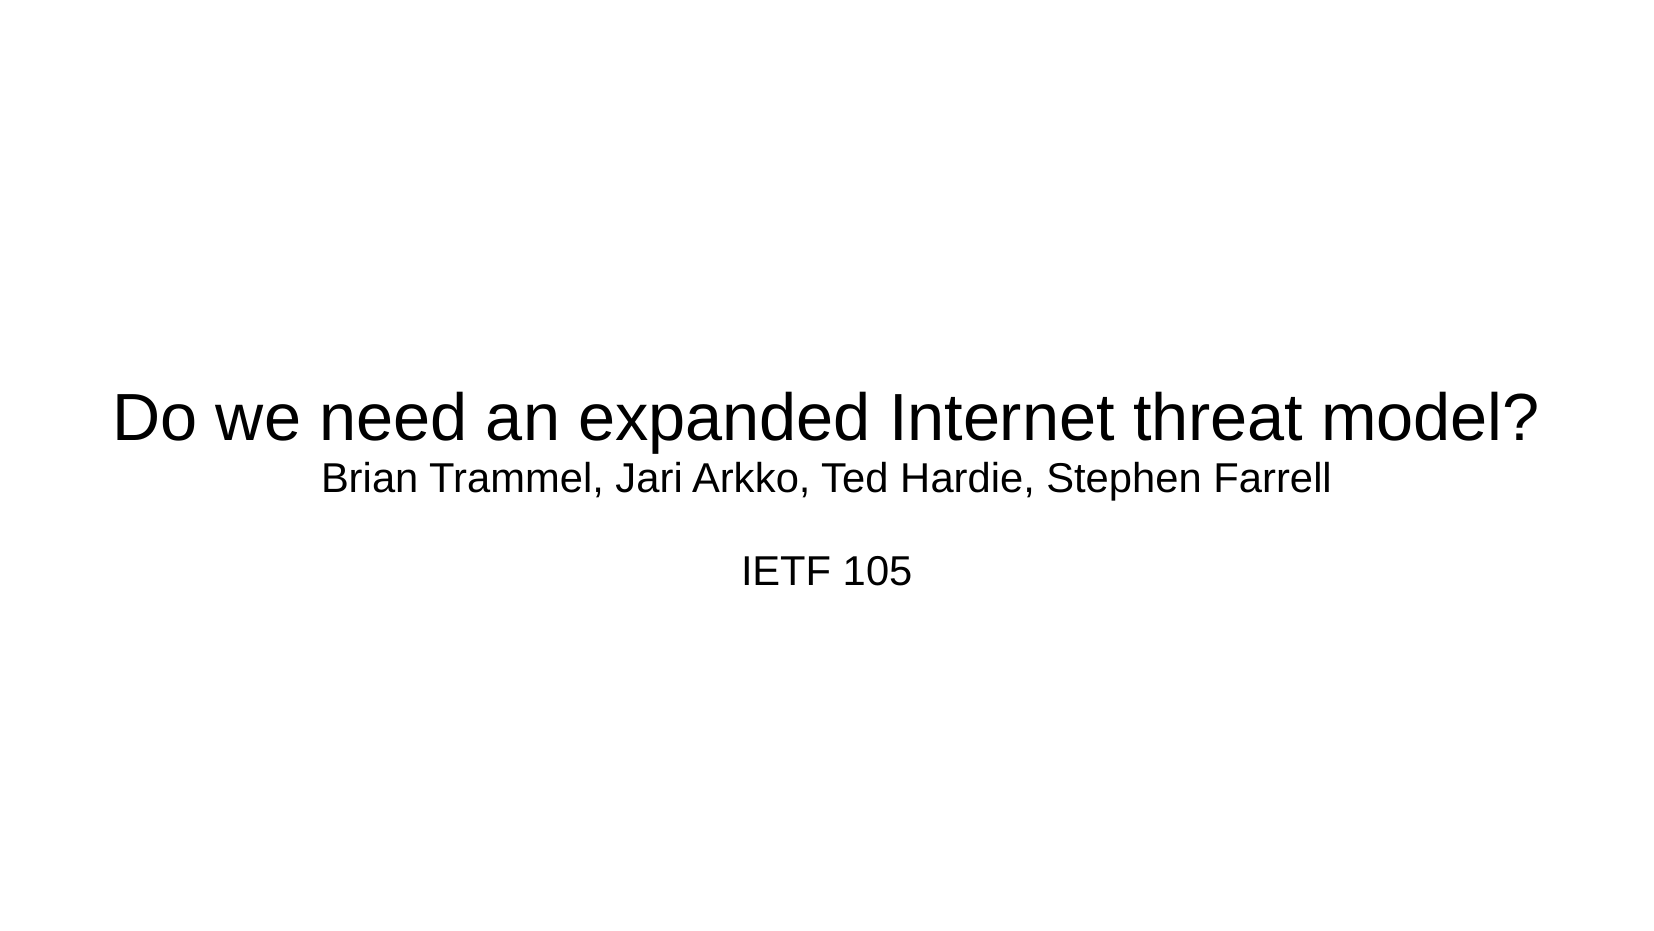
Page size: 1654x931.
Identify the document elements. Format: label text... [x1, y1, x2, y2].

subtitle Do we need an expanded Internet threat model? Brian Trammel, Jari Arkko, Ted Hardie, Stephen Farrell IETF 105 [82, 217, 1571, 758]
